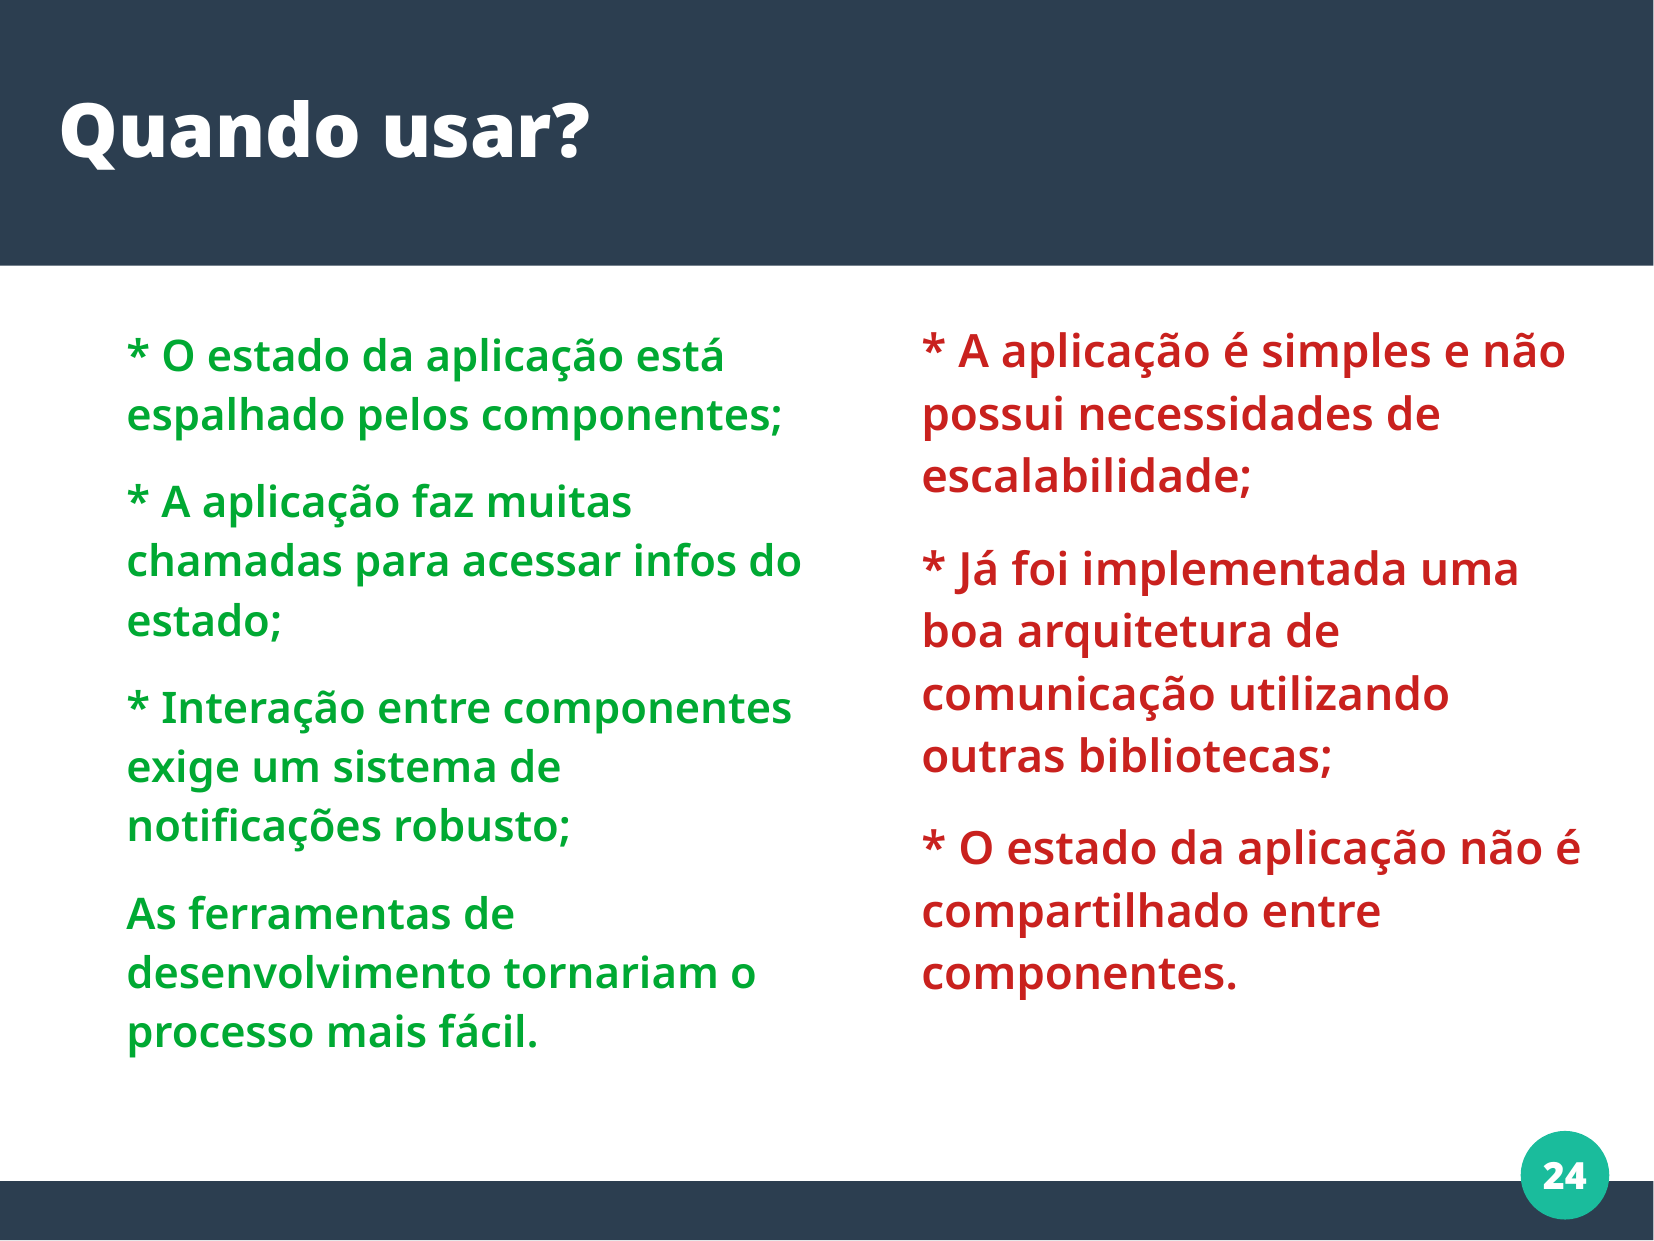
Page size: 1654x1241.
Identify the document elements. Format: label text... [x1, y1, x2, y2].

list * A aplicação é simples e não possui necessidades de escalabilidade; * Já foi implementada uma boa arquitetura de comunicação utilizando outras bibliotecas; * O estado da aplicação não é compartilhado entre componentes. [850, 318, 1607, 1146]
list * O estado da aplicação está espalhado pelos componentes; * A aplicação faz muitas chamadas para acessar infos do estado; * Interação entre componentes exige um sistema de notificações robusto; As ferramentas de desenvolvimento tornariam o processo mais fácil. [59, 324, 815, 1152]
title Quando usar? [59, 49, 1595, 207]
